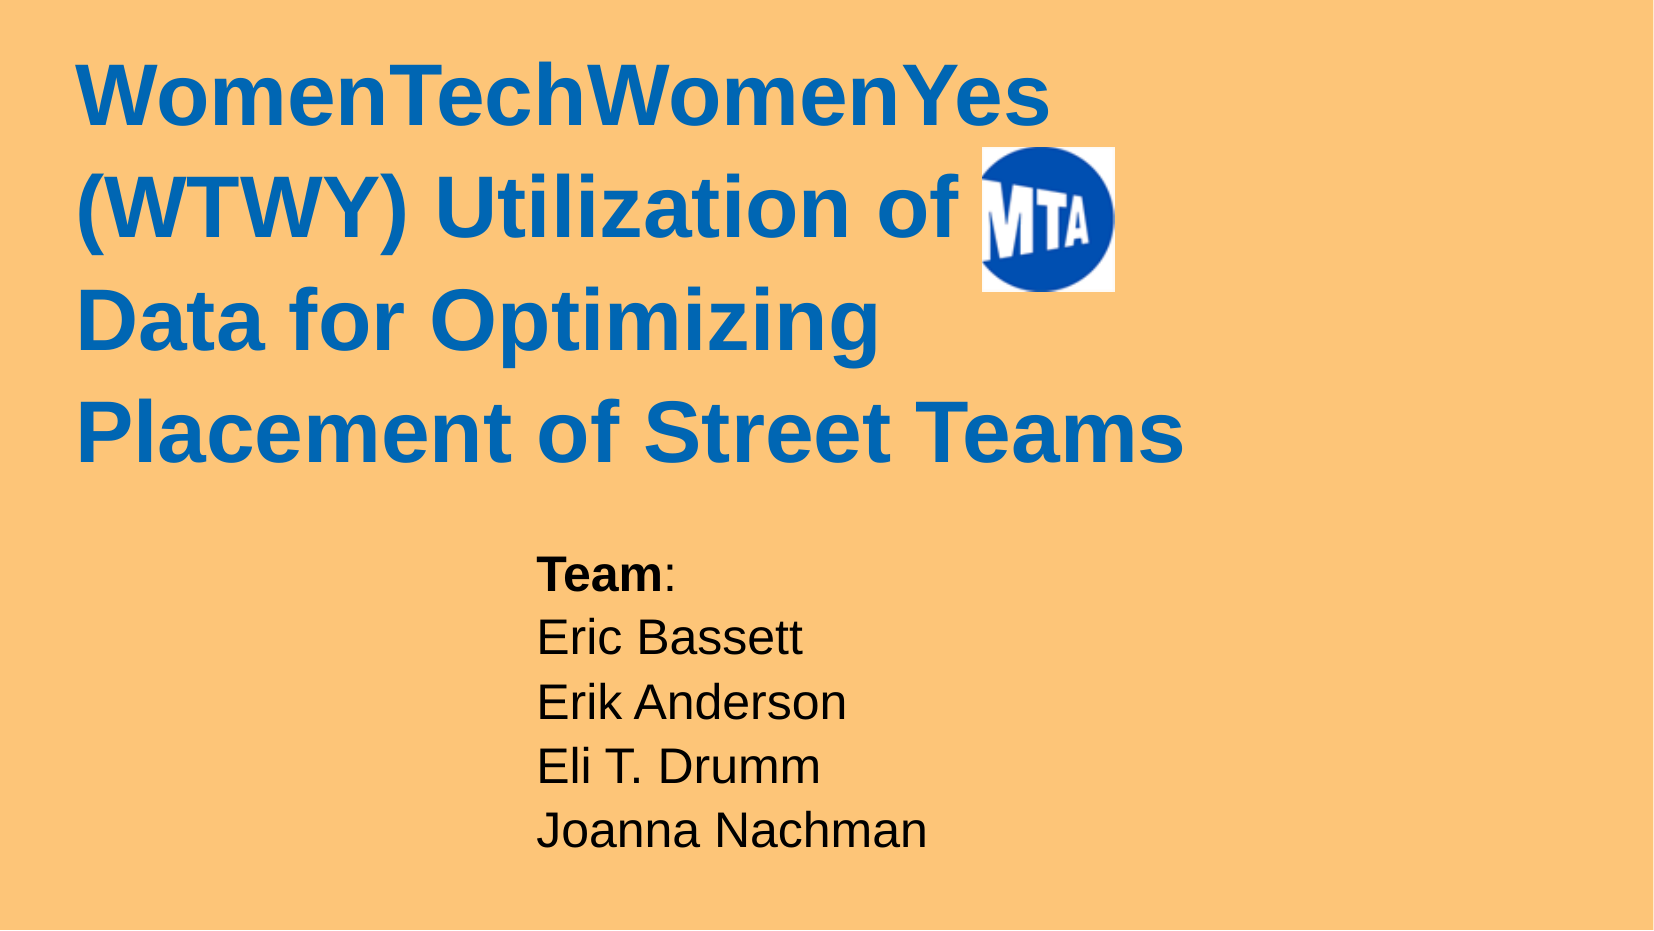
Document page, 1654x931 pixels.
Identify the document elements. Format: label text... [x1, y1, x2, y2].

subtitle Team: Eric Bassett Erik Anderson Eli T. Drumm Joanna Nachman [536, 409, 1141, 931]
picture [982, 147, 1115, 292]
title WomenTechWomenYes (WTWY) Utilization of Data for Optimizing Placement of Street Teams [74, 31, 1197, 481]
